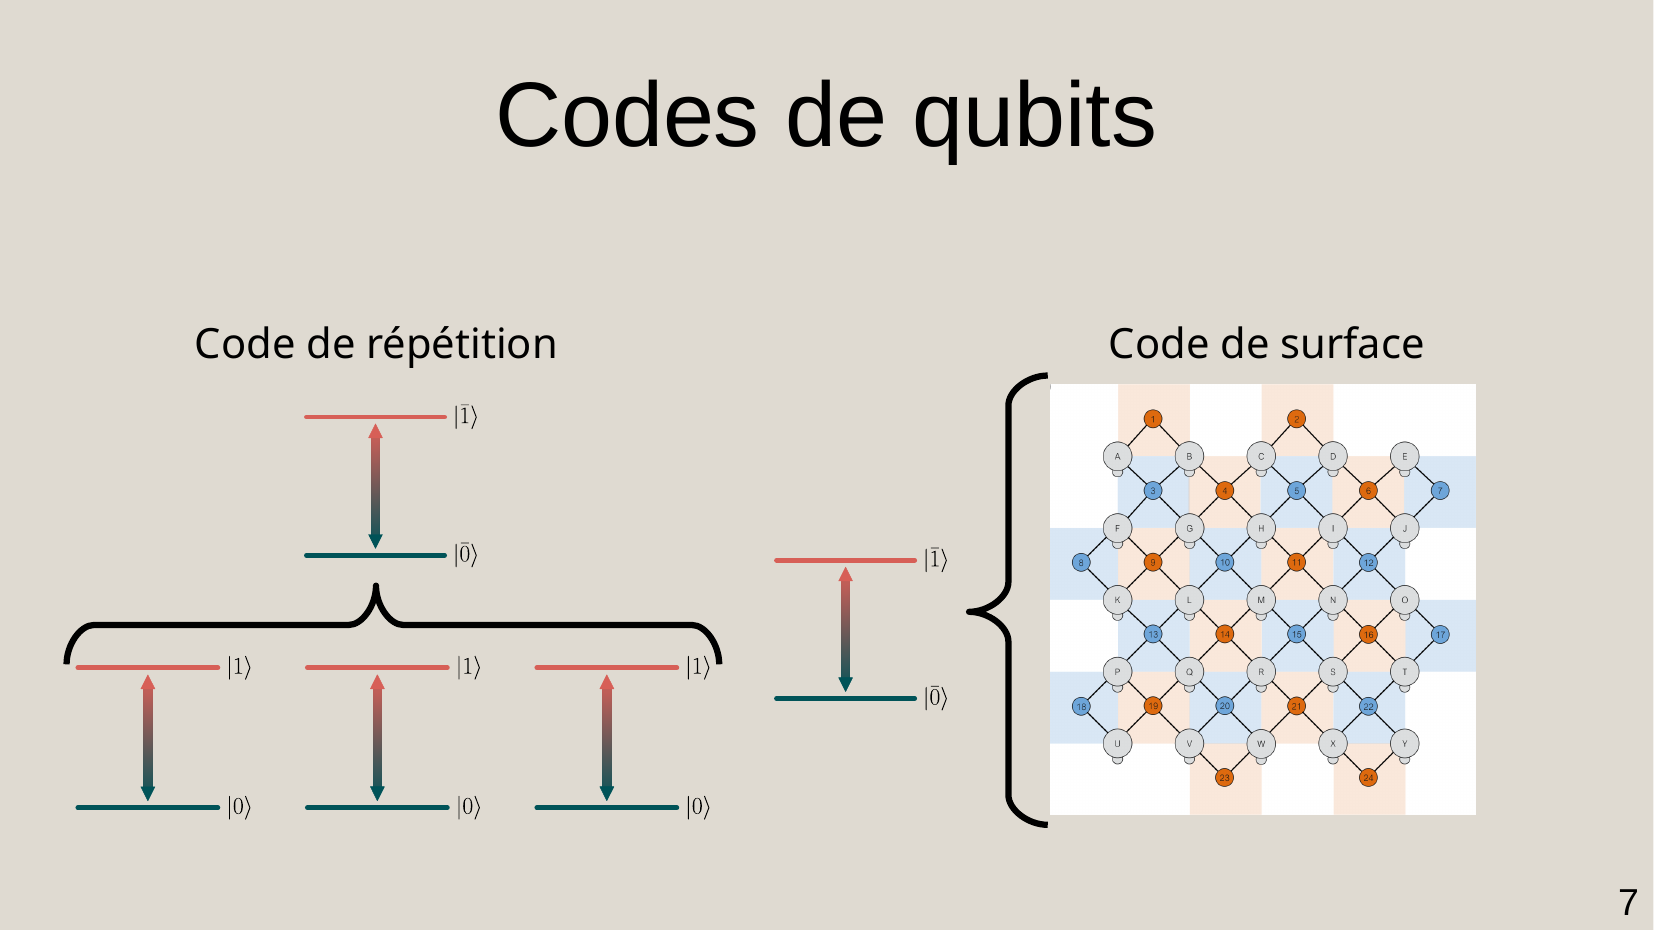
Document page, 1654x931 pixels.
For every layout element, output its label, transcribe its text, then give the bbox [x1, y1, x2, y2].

title Code de surface [1046, 306, 1488, 378]
text_box <number> [1509, 873, 1654, 931]
title Code de répétition [156, 306, 597, 378]
picture [298, 396, 488, 576]
picture [529, 647, 721, 829]
title Codes de qubits [82, 1, 1571, 228]
picture [70, 647, 262, 829]
picture [1050, 384, 1476, 815]
picture [768, 539, 958, 719]
picture [299, 647, 491, 829]
